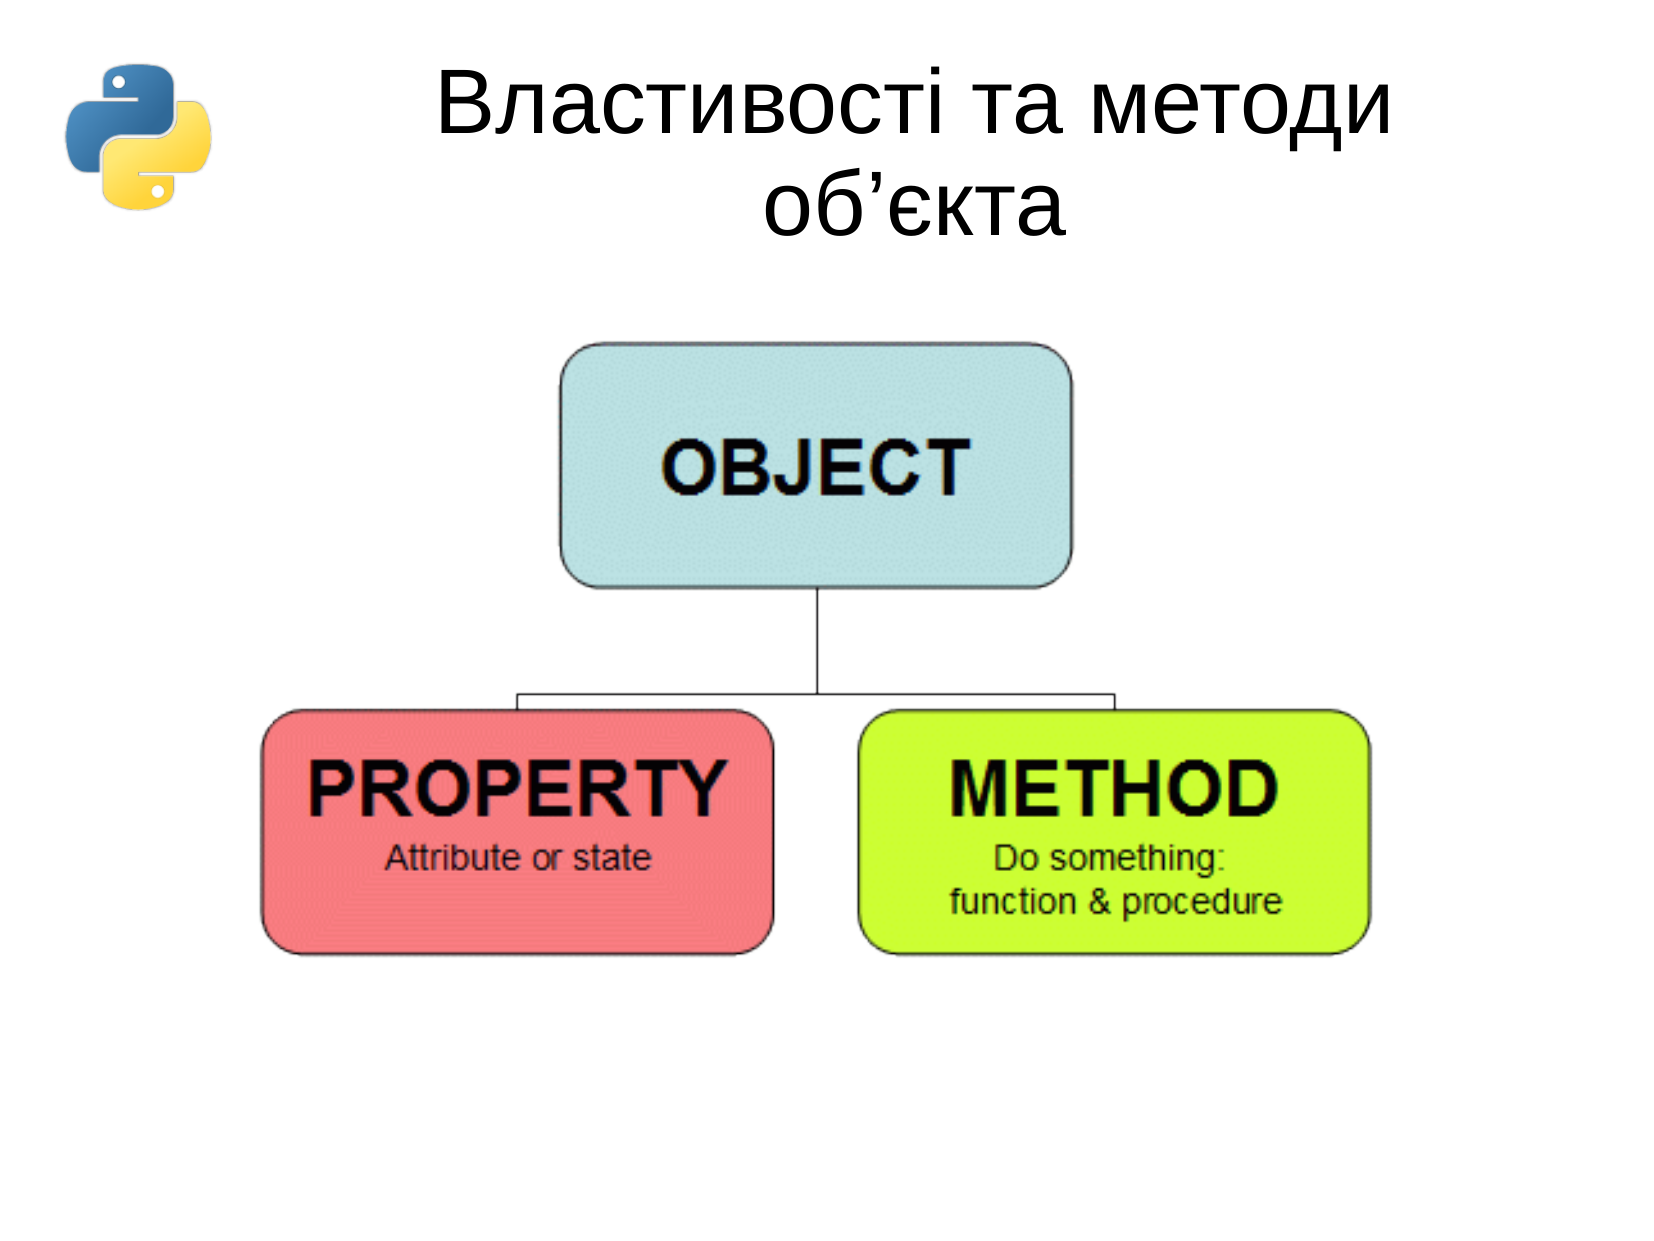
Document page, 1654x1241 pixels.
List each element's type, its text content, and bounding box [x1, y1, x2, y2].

picture [255, 329, 1381, 966]
title Властивості та методи об’єкта [270, 49, 1561, 257]
picture [33, 32, 244, 244]
